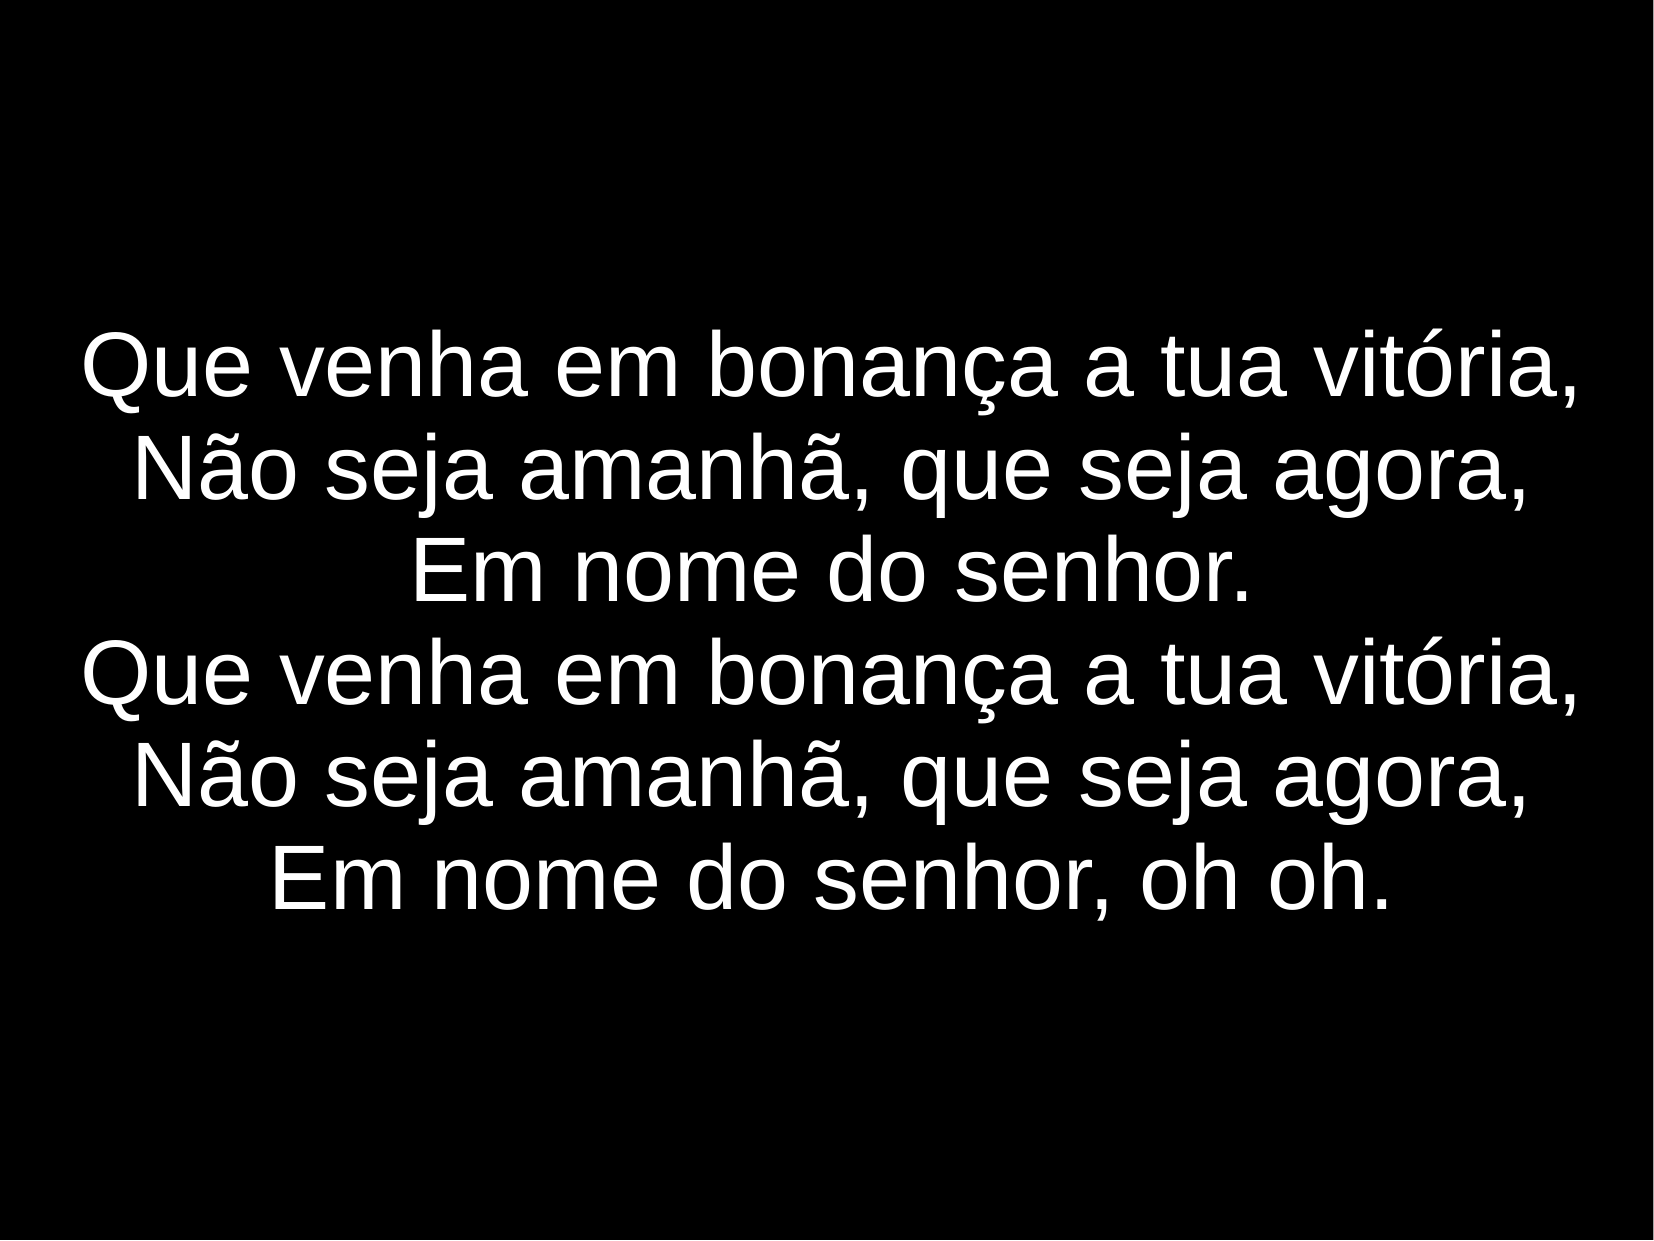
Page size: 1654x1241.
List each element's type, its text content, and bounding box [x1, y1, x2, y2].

subtitle Que venha em bonança a tua vitória, Não seja amanhã, que seja agora, Em nome do senhor. Que venha em bonança a tua vitória, Não seja amanhã, que seja agora, Em nome do senhor, oh oh. [35, 49, 1630, 1193]
